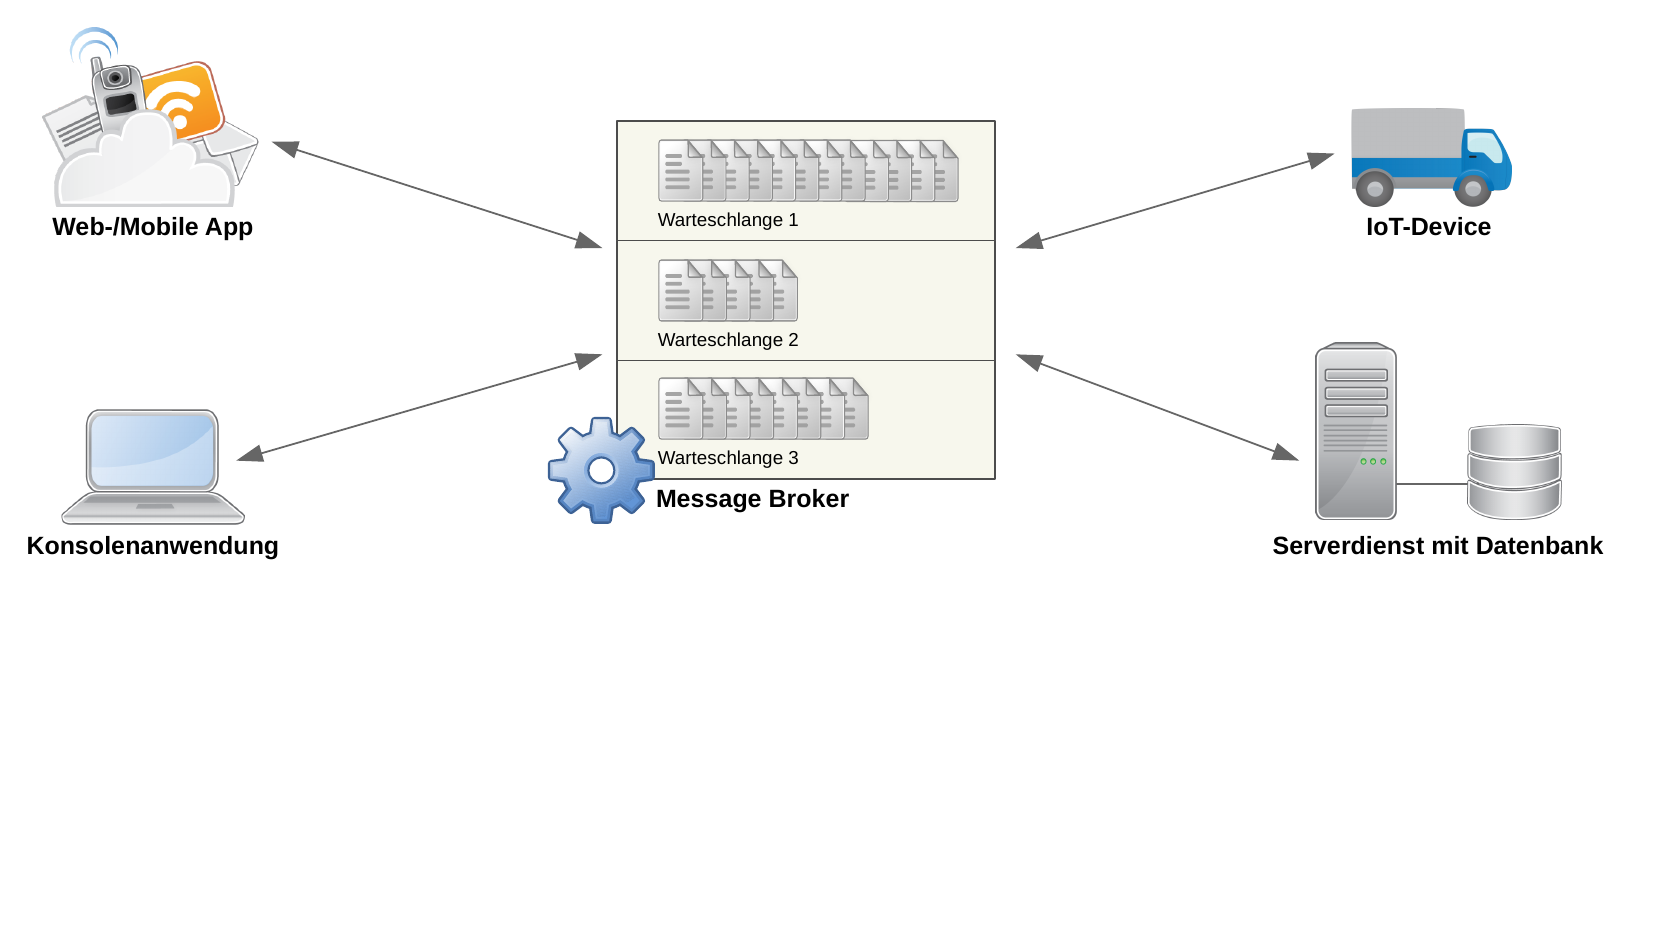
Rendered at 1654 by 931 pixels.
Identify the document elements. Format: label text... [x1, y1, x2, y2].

picture [532, 369, 880, 539]
picture [1315, 342, 1397, 520]
text_box Konsolenanwendung [11, 524, 295, 567]
picture [1346, 108, 1512, 207]
picture [42, 27, 264, 205]
picture [1467, 424, 1562, 520]
text_box Web-/Mobile App [37, 205, 269, 249]
picture [647, 251, 809, 330]
text_box Warteschlange 1 [643, 202, 880, 238]
picture [53, 401, 253, 524]
text_box IoT-Device [1351, 205, 1507, 249]
picture [647, 131, 970, 210]
text_box Message Broker [670, 476, 865, 520]
text_box Serverdienst mit Datenbank [1257, 524, 1619, 567]
text_box Warteschlange 2 [643, 322, 880, 358]
text_box Warteschlange 3 [670, 448, 880, 476]
text_box [616, 120, 995, 479]
